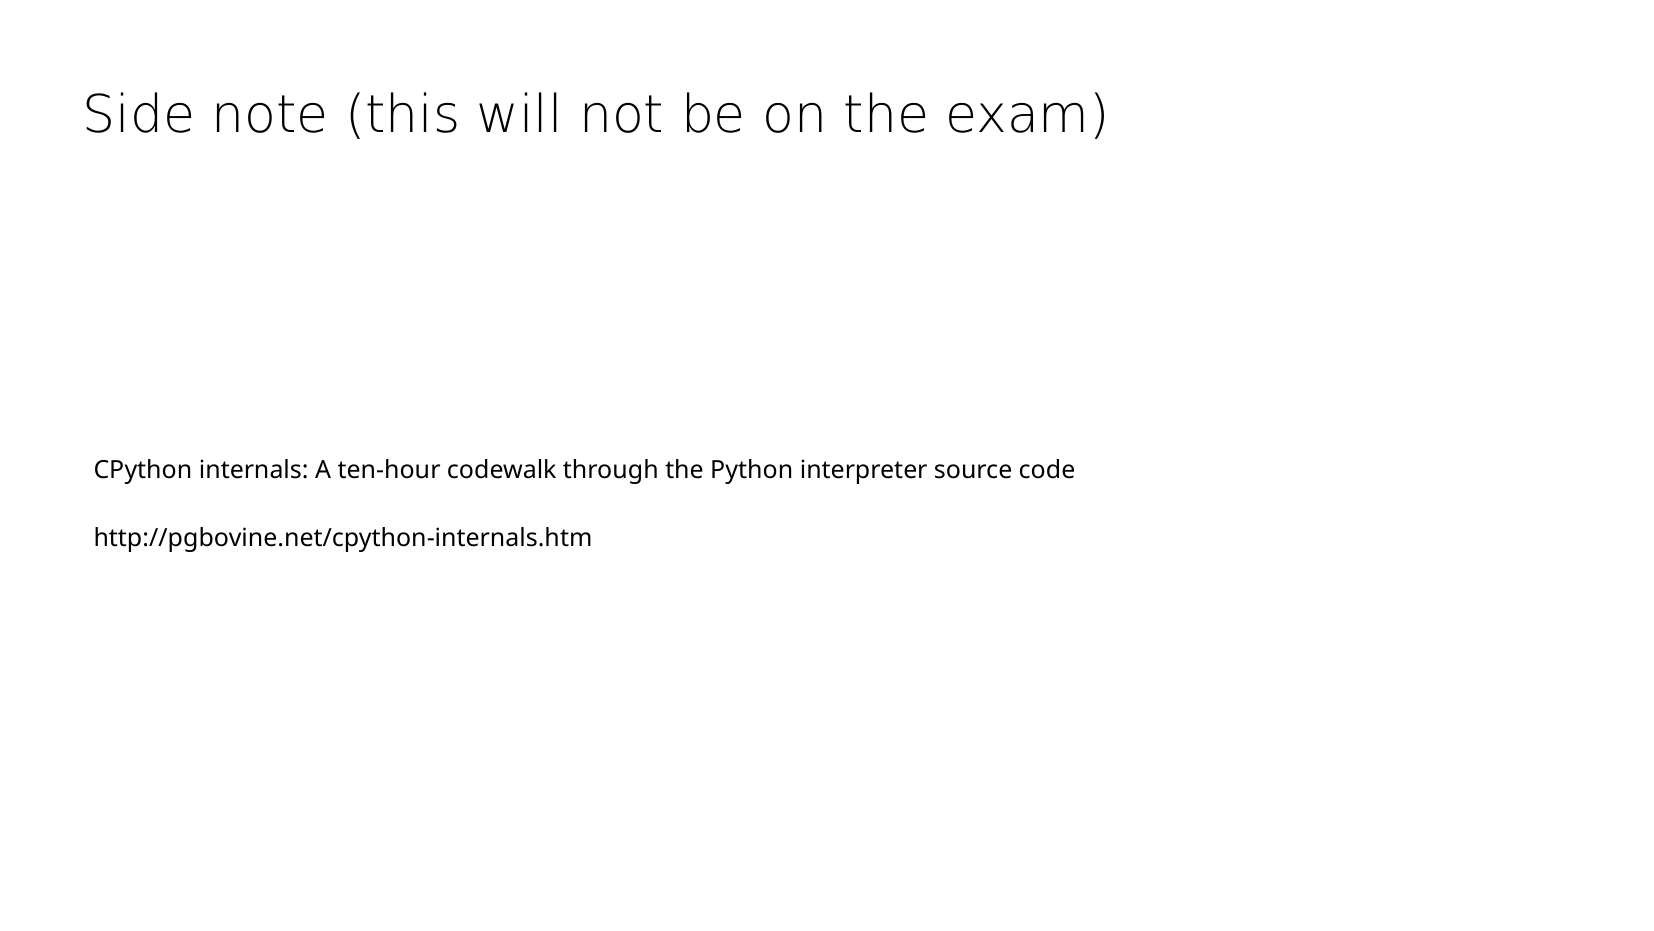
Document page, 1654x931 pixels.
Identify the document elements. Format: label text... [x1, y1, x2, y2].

title Side note (this will not be on the exam) [82, 37, 1571, 193]
text_box CPython internals: A ten-hour codewalk through the Python interpreter source code http://pgbovine.net/cpython-internals.htm [78, 444, 1601, 603]
